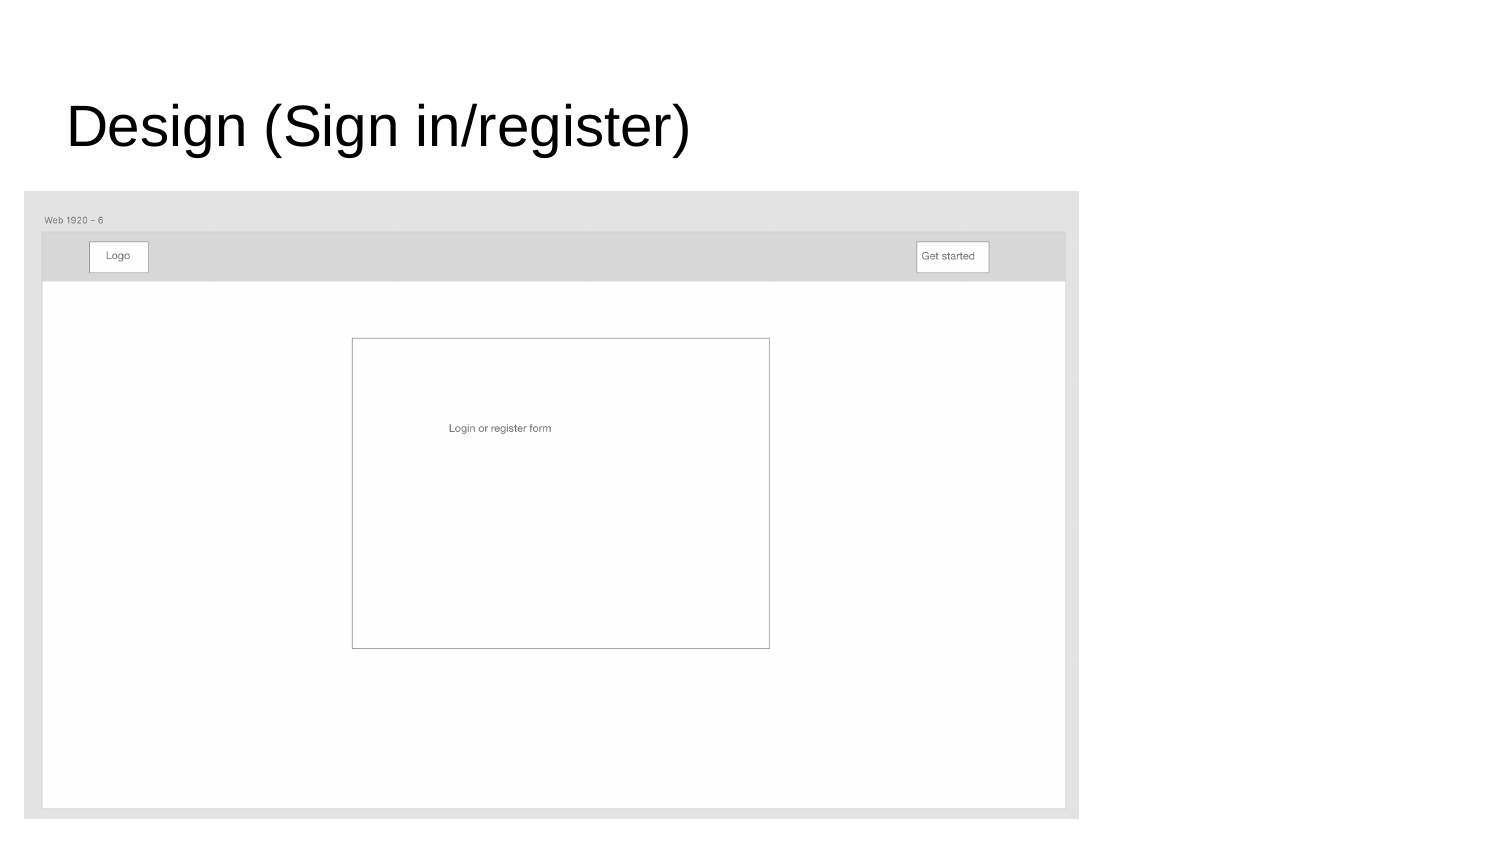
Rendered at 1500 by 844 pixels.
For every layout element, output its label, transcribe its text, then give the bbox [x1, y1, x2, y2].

picture [24, 191, 1079, 819]
title Design (Sign in/register) [51, 72, 1449, 167]
